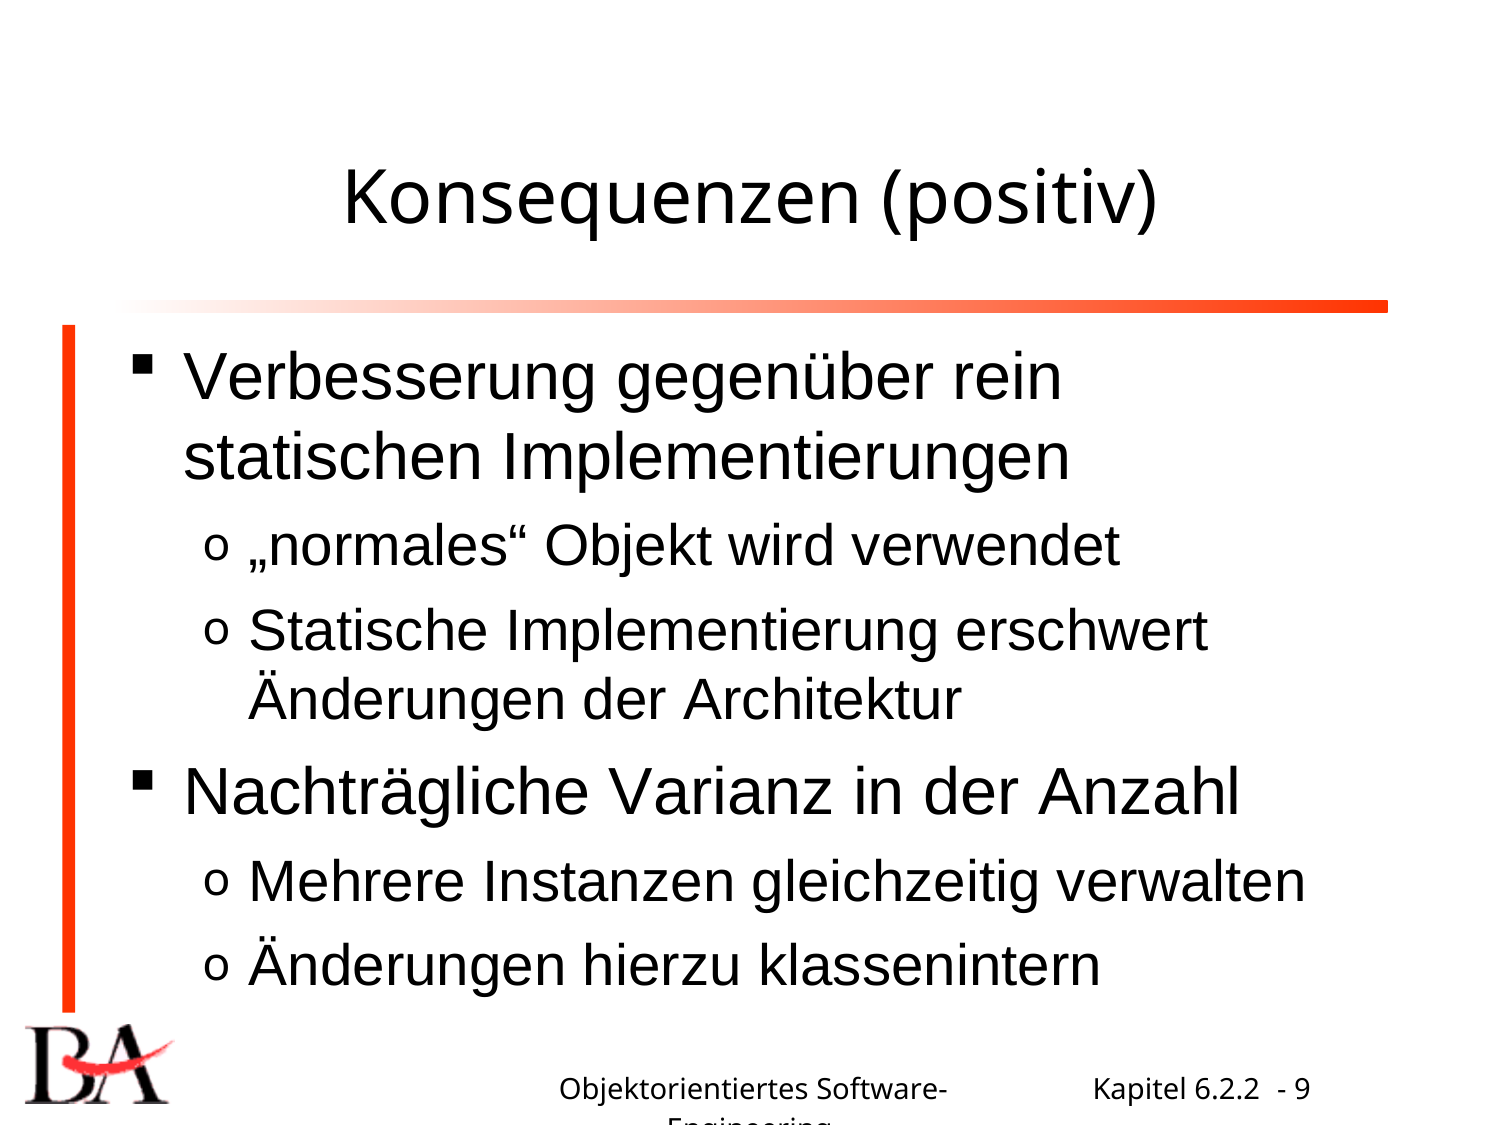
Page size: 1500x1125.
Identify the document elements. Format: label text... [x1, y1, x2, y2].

list Verbesserung gegenüber rein statischen Implementierungen „normales“ Objekt wird verwendet Statische Implementierung erschwert Änderungen der Architektur Nachträgliche Varianz in der Anzahl Mehrere Instanzen gleichzeitig verwalten Änderungen hierzu klassenintern [112, 324, 1388, 1051]
title Konsequenzen (positiv) [112, 99, 1388, 288]
picture [24, 1024, 175, 1104]
